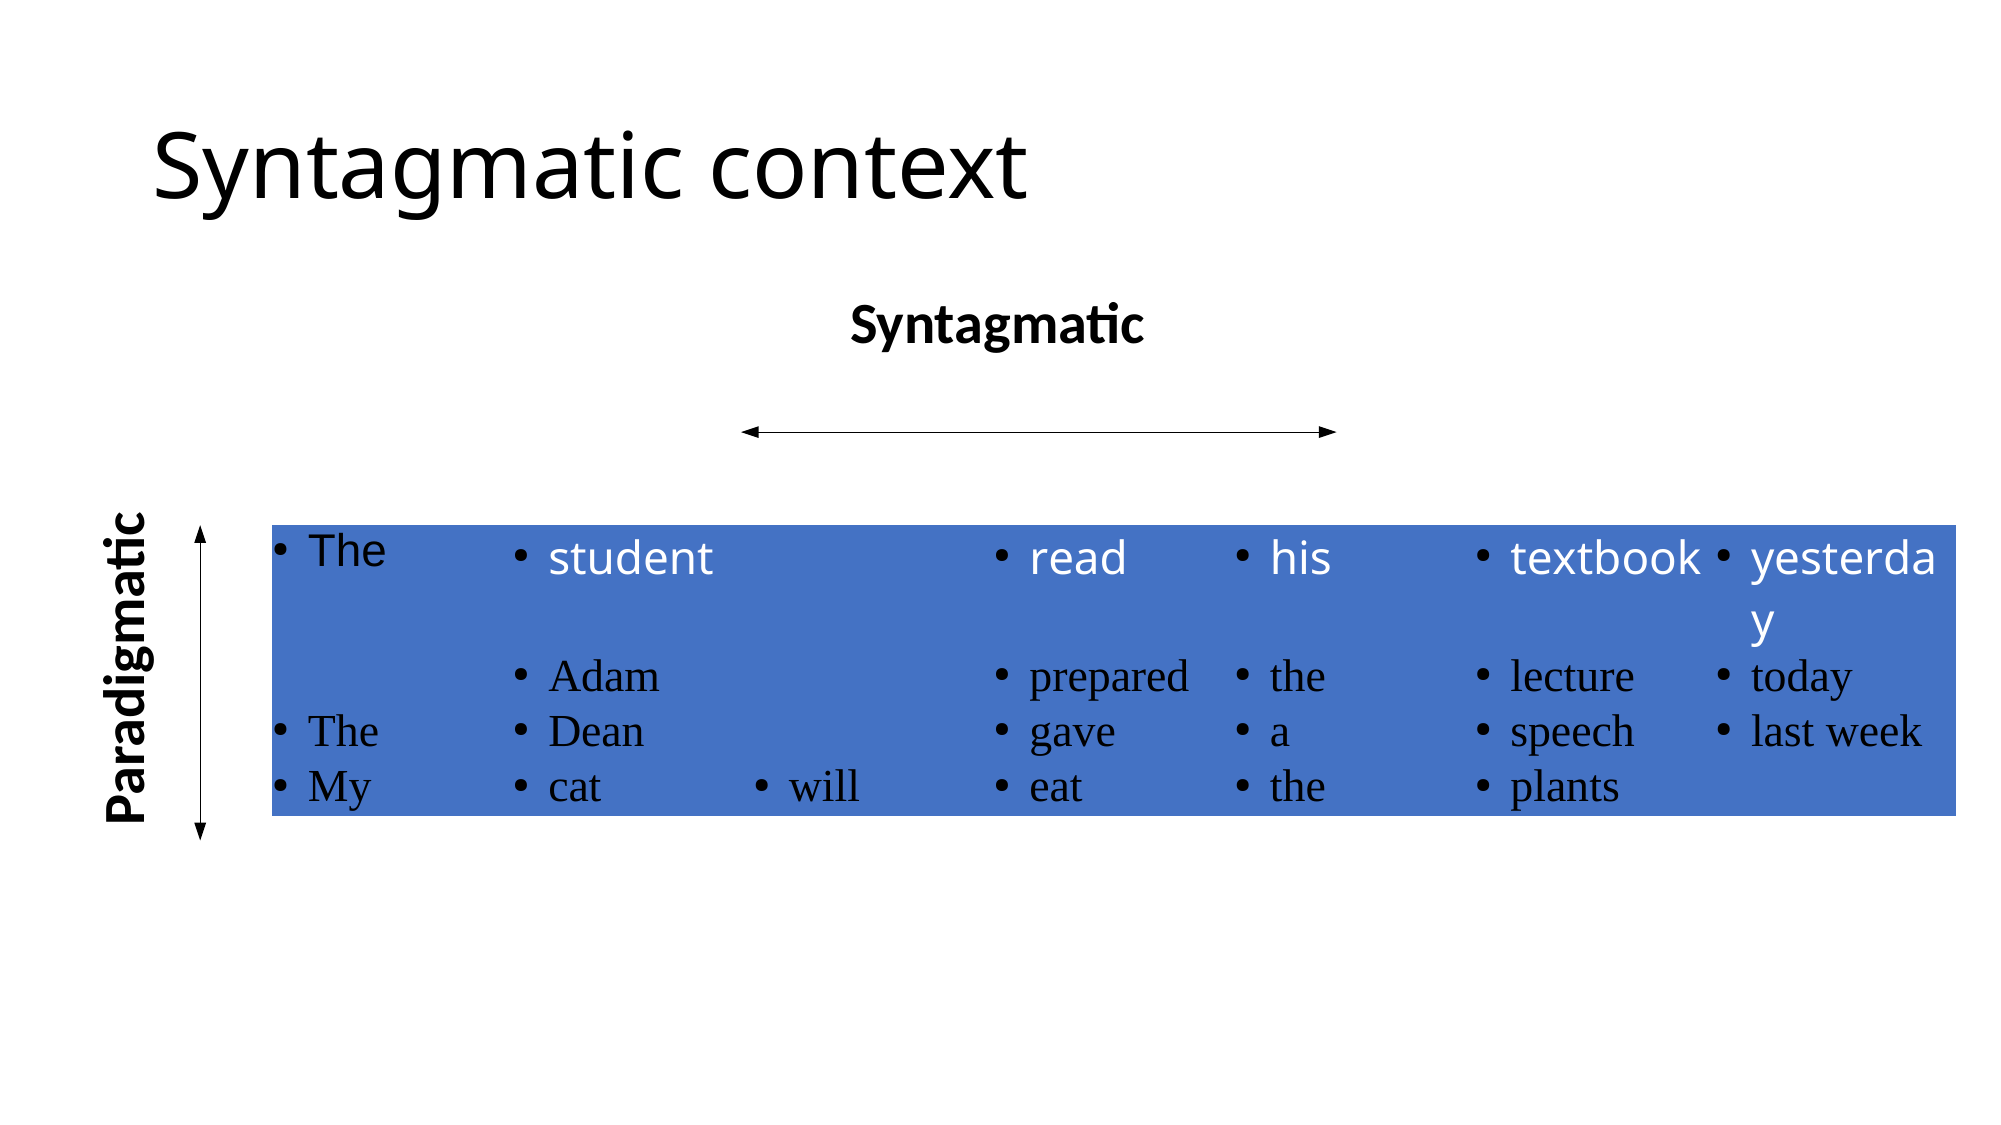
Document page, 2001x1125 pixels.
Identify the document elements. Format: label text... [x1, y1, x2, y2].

table_cell The [272, 706, 513, 761]
table_cell eat [994, 761, 1235, 816]
table_header textbook [1475, 525, 1716, 650]
table_cell gave [994, 706, 1235, 761]
table_cell speech [1475, 706, 1716, 761]
table_cell [1716, 761, 1956, 816]
title Syntagmatic context [137, 59, 1863, 278]
table_cell Dean [513, 706, 753, 761]
table_header yesterday [1716, 525, 1956, 650]
table_cell today [1716, 650, 1956, 706]
table_header student [513, 525, 753, 650]
table_cell My [272, 761, 513, 816]
table_cell a [1235, 706, 1475, 761]
table_cell lecture [1475, 650, 1716, 706]
text_box Paradigmatic [78, 491, 165, 841]
table_cell [272, 650, 513, 706]
table_header [753, 525, 994, 650]
table_cell [753, 650, 994, 706]
table_header The [272, 525, 513, 650]
table_cell the [1235, 650, 1475, 706]
table_cell prepared [994, 650, 1235, 706]
table_cell the [1235, 761, 1475, 816]
table_cell last week [1716, 706, 1956, 761]
table_cell will [753, 761, 994, 816]
table_header read [994, 525, 1235, 650]
table_header his [1235, 525, 1475, 650]
text_box Syntagmatic [835, 277, 1165, 364]
table_cell Adam [513, 650, 753, 706]
table_cell [753, 706, 994, 761]
table_cell cat [513, 761, 753, 816]
table_cell plants [1475, 761, 1716, 816]
